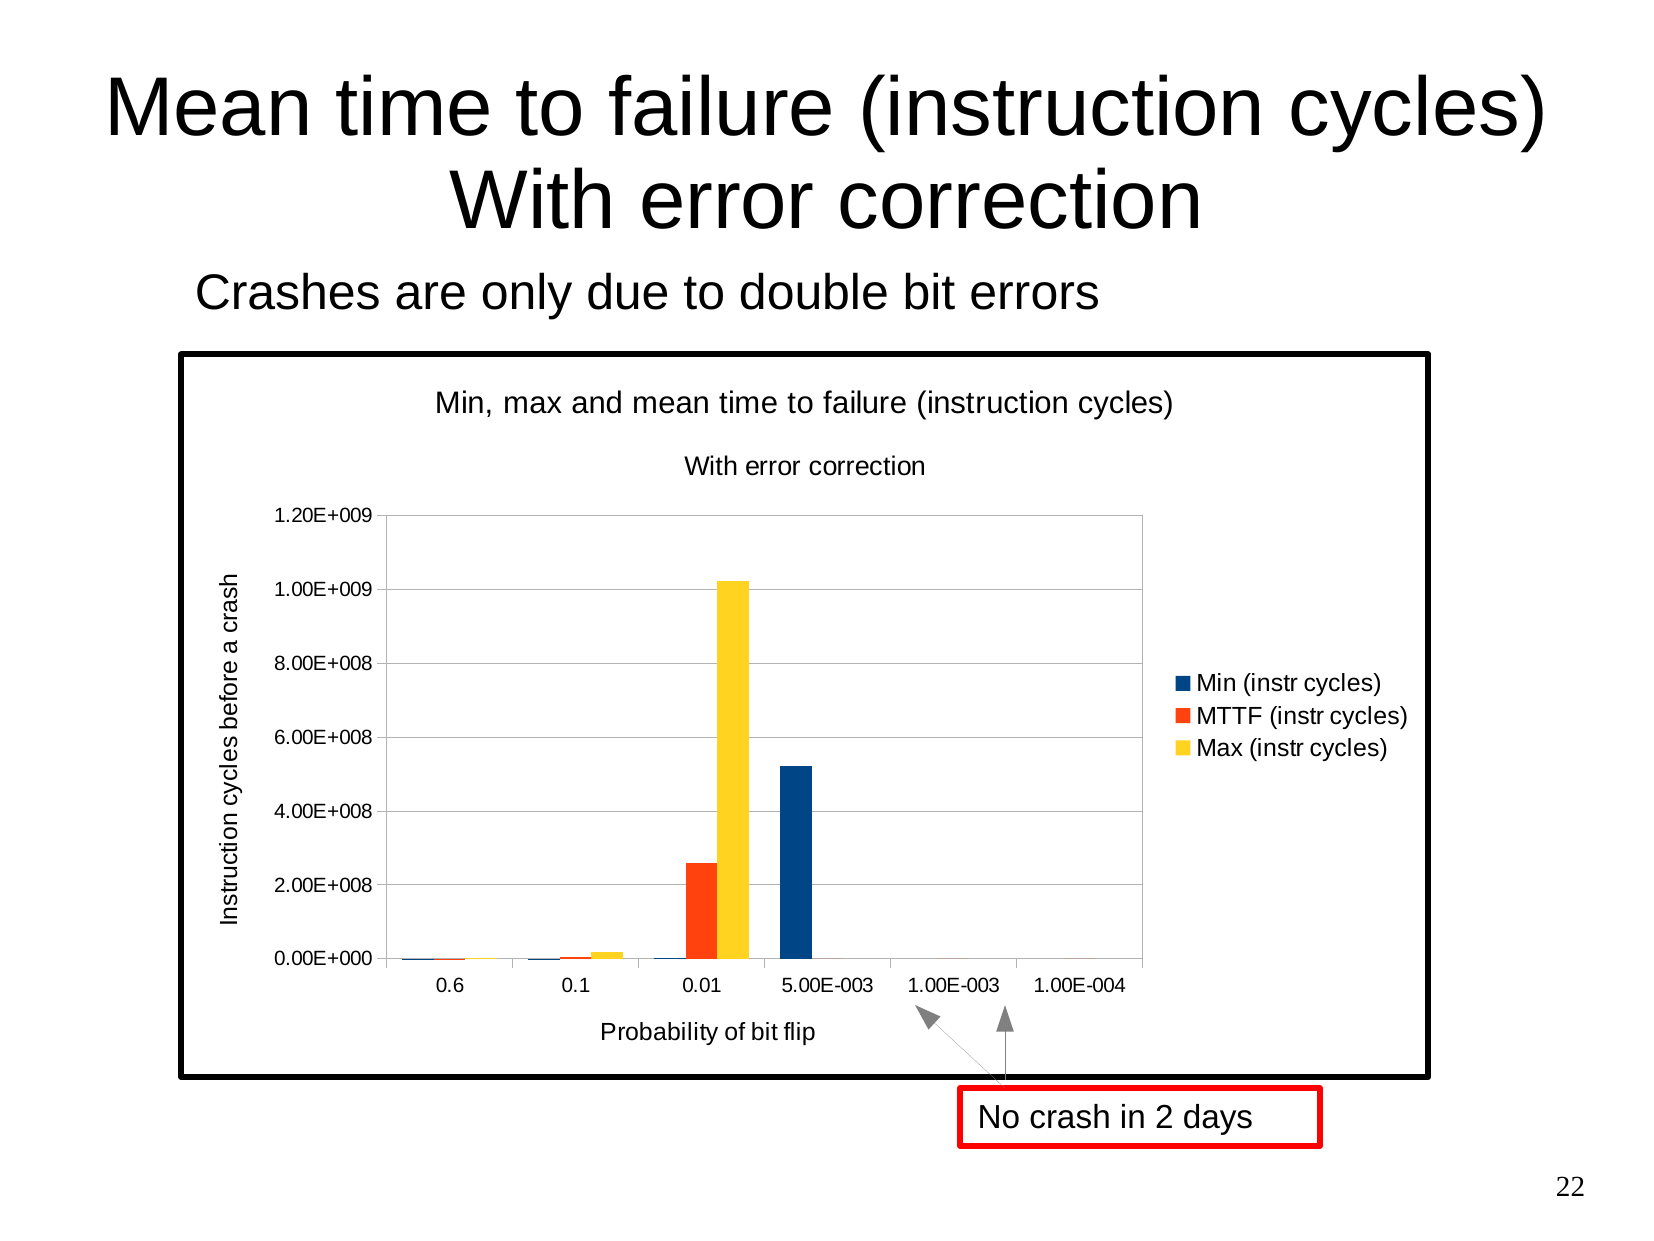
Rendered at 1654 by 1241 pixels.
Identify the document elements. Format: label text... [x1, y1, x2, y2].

chart [178, 351, 1432, 1081]
title Mean time to failure (instruction cycles) With error correction [82, 49, 1571, 257]
text_box No crash in 2 days [960, 1088, 1321, 1146]
text_box Crashes are only due to double bit errors [180, 256, 1321, 328]
